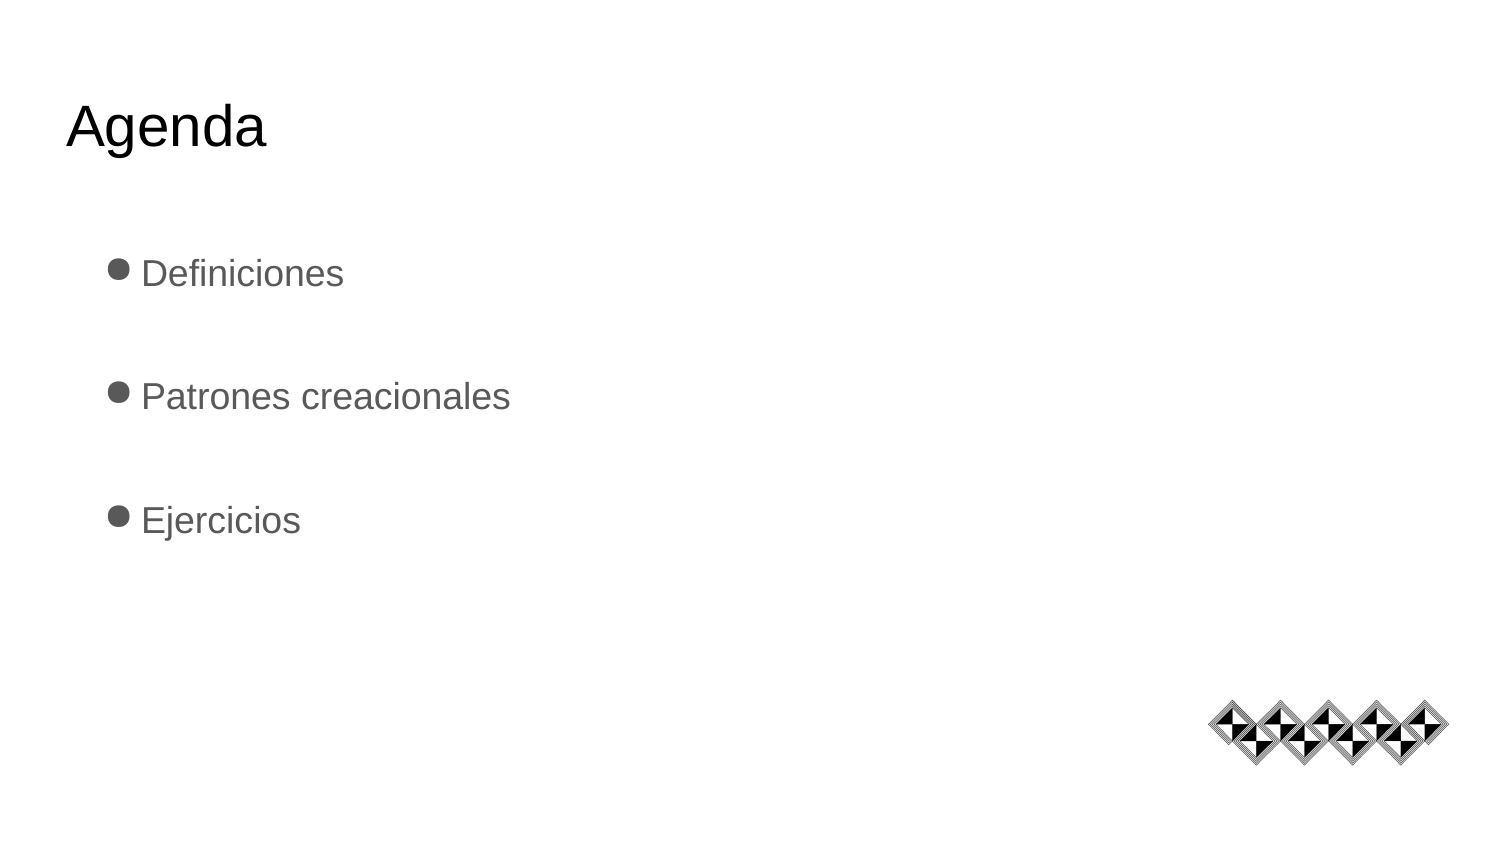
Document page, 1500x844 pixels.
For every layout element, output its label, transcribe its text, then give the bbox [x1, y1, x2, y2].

list Definiciones Patrones creacionales Ejercicios [51, 189, 1449, 750]
picture [1208, 672, 1449, 793]
title Agenda [51, 72, 1449, 167]
